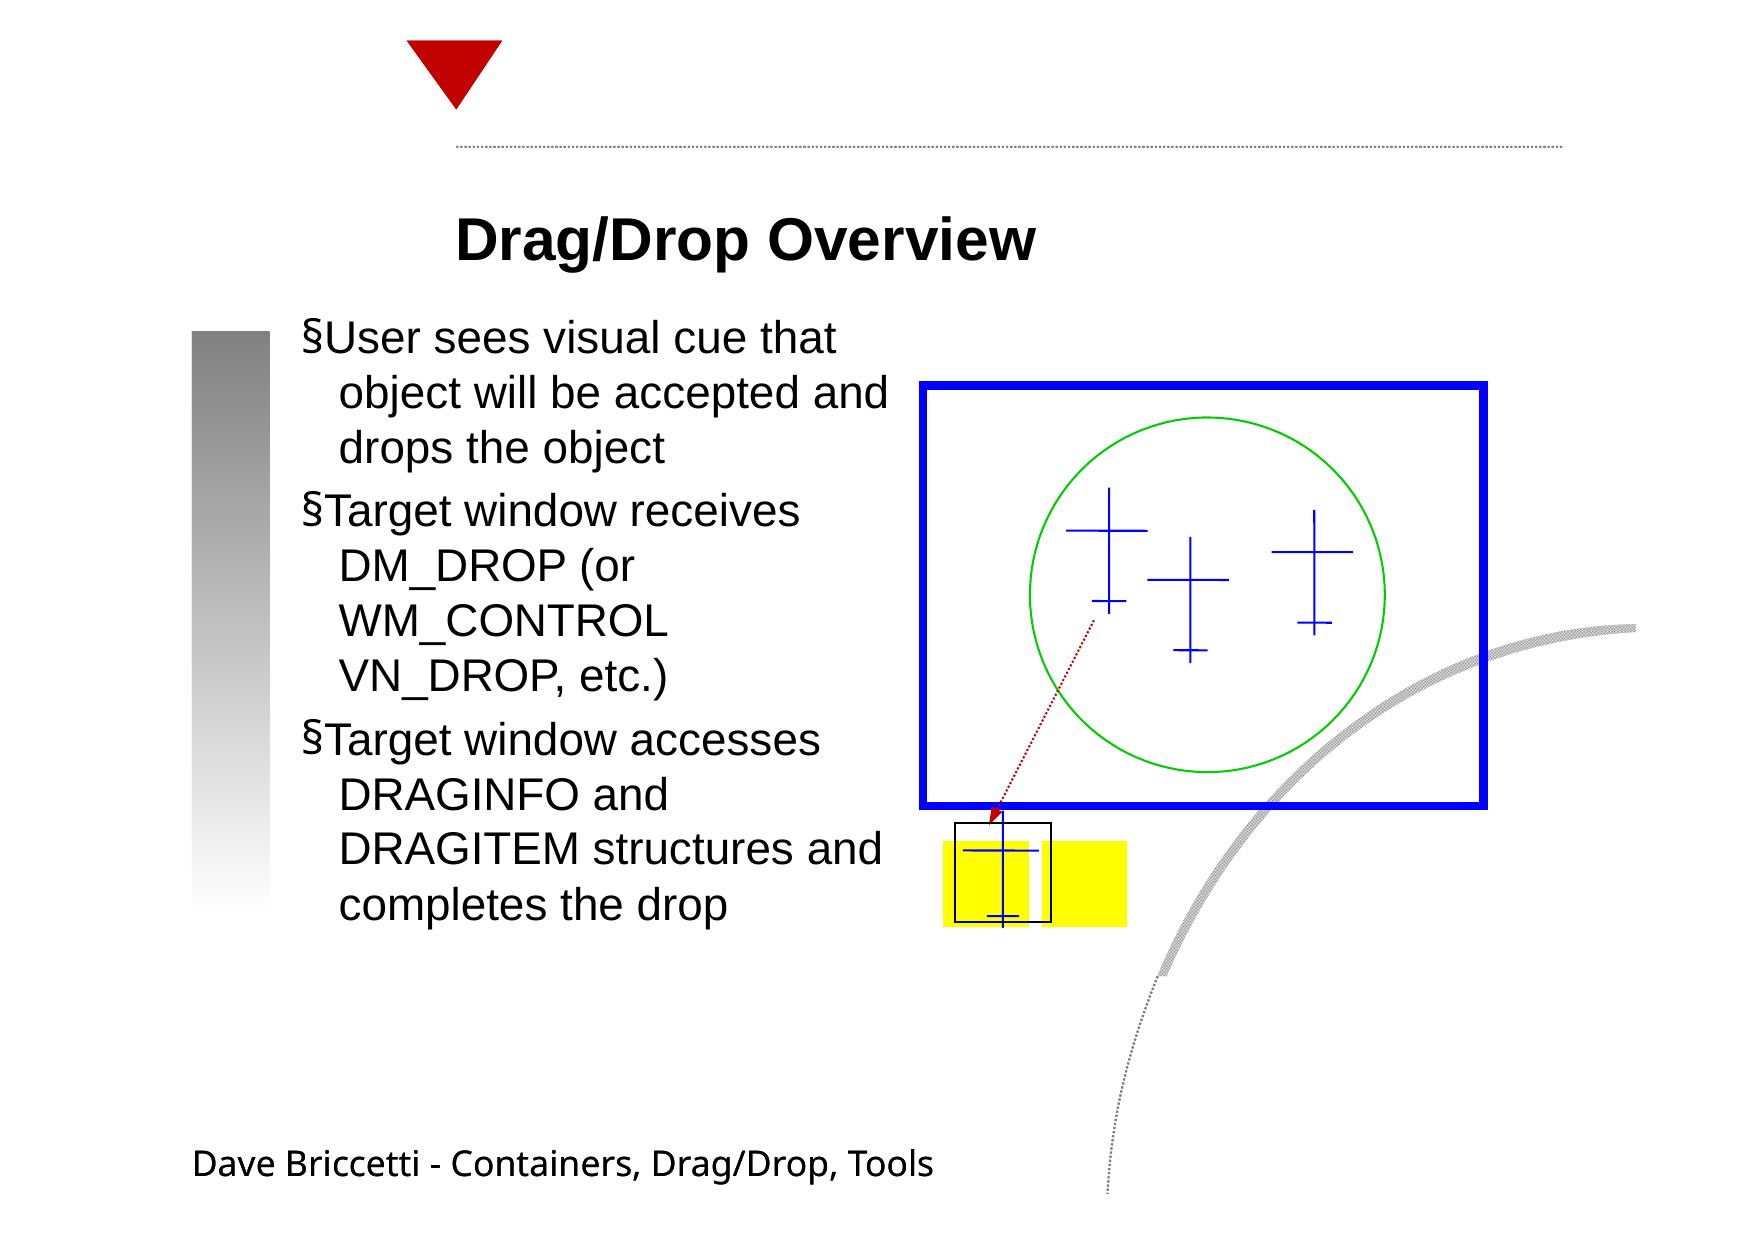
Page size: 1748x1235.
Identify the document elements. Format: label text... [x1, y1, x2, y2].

text_box [1266, 654, 1479, 802]
text_box [1157, 810, 1272, 977]
text_box Dave Briccetti - Containers, Drag/Drop, Tools [191, 1141, 1505, 1210]
text_box [1488, 624, 1636, 662]
text_box Drag/Drop Overview [455, 196, 1568, 277]
text_box User sees visual cue that object will be accepted and drops the object Target window receives DM_DROP (or WM_CONTROL VN_DROP, etc.) Target window accesses DRAGINFO and DRAGITEM structures and completes the drop [300, 307, 896, 1120]
text_box [406, 40, 503, 110]
text_box [1043, 842, 1126, 926]
text_box [192, 332, 269, 911]
text_box [1004, 852, 1028, 921]
text_box [1043, 842, 1050, 921]
text_box [956, 842, 1001, 921]
text_box [944, 842, 1001, 926]
text_box [1004, 842, 1028, 849]
